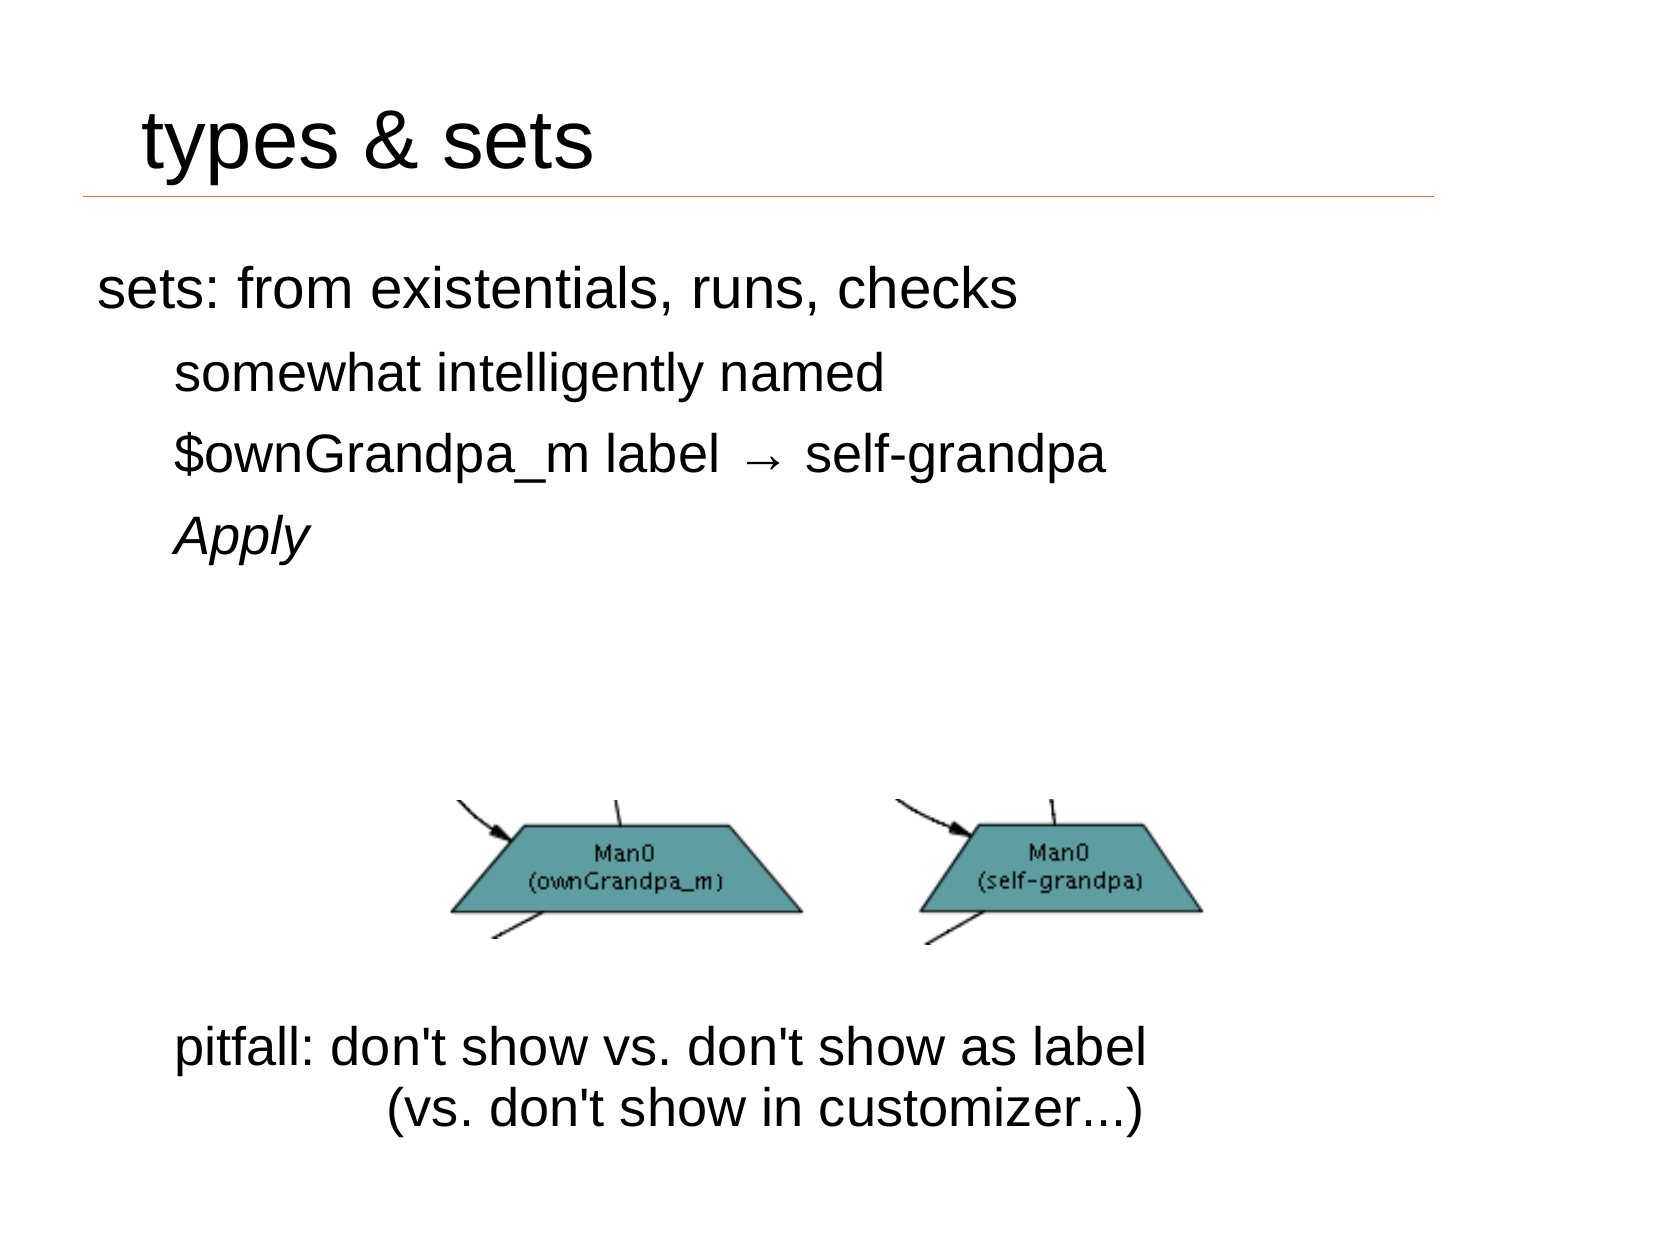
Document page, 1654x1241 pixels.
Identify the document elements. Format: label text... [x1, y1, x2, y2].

picture [892, 799, 1225, 945]
title types & sets [141, 86, 1604, 193]
list sets: from existentials, runs, checks somewhat intelligently named $ownGrandpa_m label → self-grandpa Apply pitfall: don't show vs. don't show as label (vs. don't show in customizer...) [79, 255, 1568, 1217]
picture [432, 800, 814, 939]
